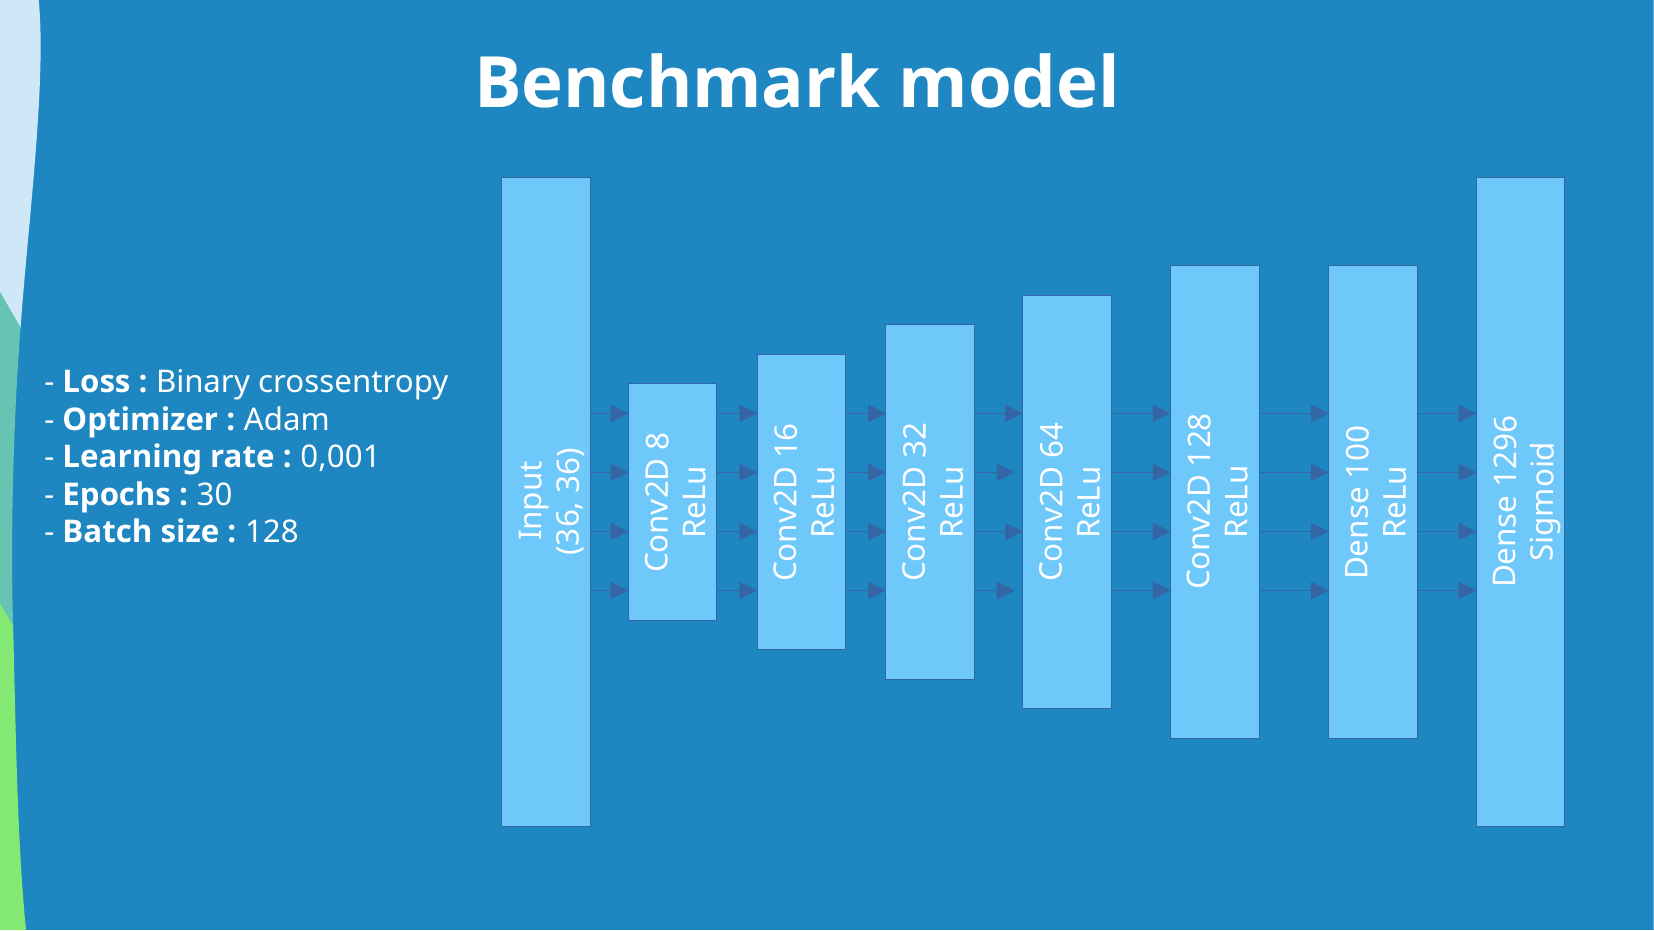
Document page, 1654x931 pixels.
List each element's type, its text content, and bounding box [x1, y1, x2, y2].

text_box [1170, 265, 1260, 413]
text_box [885, 324, 975, 472]
text_box [501, 177, 591, 354]
text_box [757, 354, 846, 413]
text_box [885, 621, 975, 680]
text_box [1170, 620, 1260, 739]
text_box [757, 621, 846, 650]
text_box Conv2D 8 ReLu [709, 384, 757, 621]
text_box [501, 632, 591, 827]
text_box [1022, 621, 1112, 709]
text_box [1328, 621, 1418, 739]
text_box Conv2D 16 ReLu [757, 383, 885, 621]
text_box [1328, 265, 1418, 472]
text_box [1022, 295, 1112, 531]
text_box - Loss : Binary crossentropy - Optimizer : Adam - Learning rate : 0,001 - Epochs : 30 - Batch size : 128 [29, 354, 709, 632]
text_box Dense 1296 Sigmoid [1476, 382, 1606, 621]
text_box [1476, 177, 1565, 413]
text_box Conv2D 128 ReLu [1170, 382, 1300, 621]
text_box Conv2D 64 ReLu [1022, 383, 1152, 621]
text_box Conv2D 32 ReLu [885, 383, 1015, 621]
text_box [1476, 620, 1565, 827]
text_box Benchmark model [0, 29, 1625, 130]
text_box Dense 100 ReLu [1328, 383, 1458, 621]
